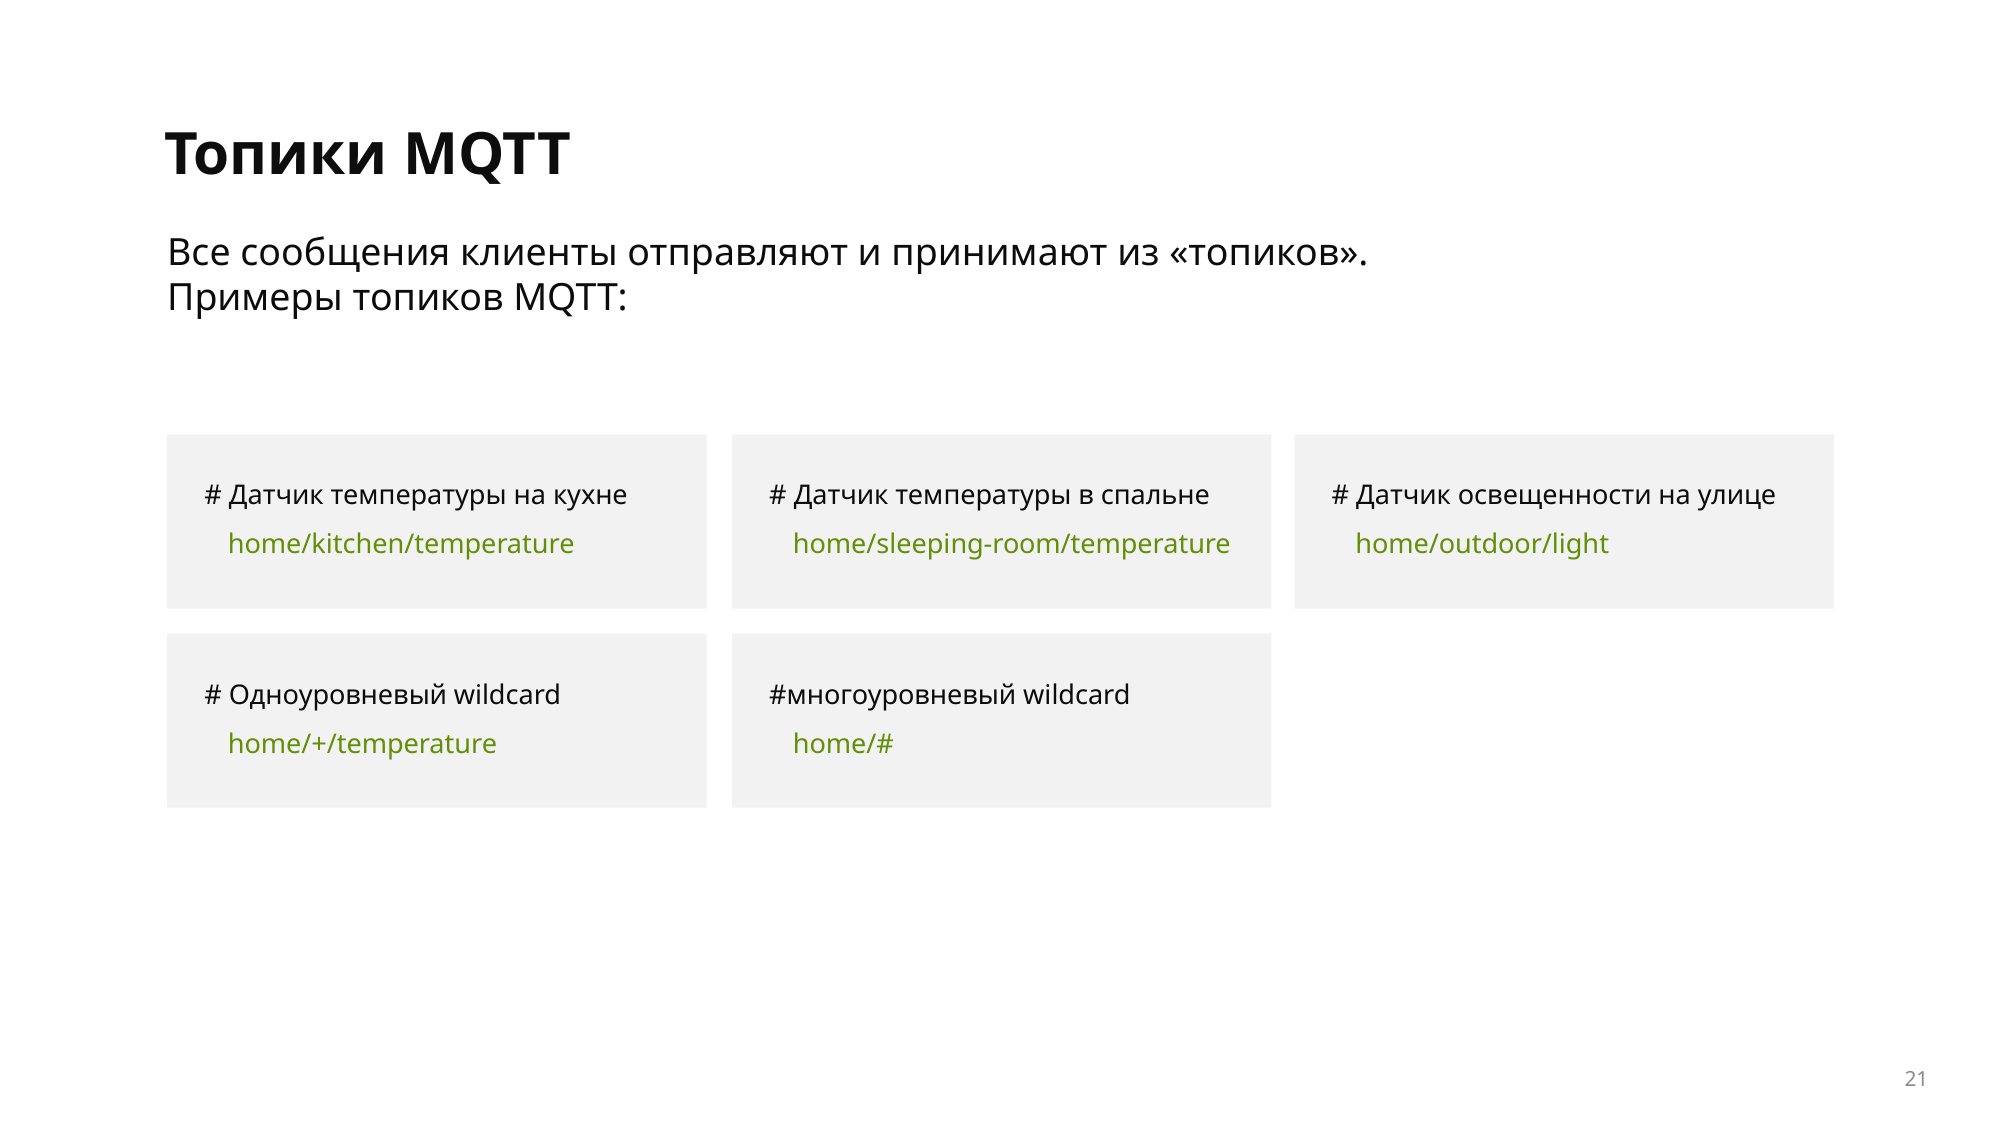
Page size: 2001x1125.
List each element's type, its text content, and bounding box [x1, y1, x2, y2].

slide_number <номер> [1832, 1034, 2000, 1125]
text_box [732, 633, 1272, 808]
text_box Топики MQTT [149, 108, 1850, 194]
text_box [1294, 434, 1834, 609]
text_box [732, 434, 1272, 609]
text_box # Одноуровневый wildcard home/+/temperature [189, 669, 707, 798]
text_box #многоуровневый wildcard home/# [754, 669, 1272, 798]
text_box Все сообщения клиенты отправляют и принимают из «топиков». Примеры топиков MQTT: [152, 220, 1437, 395]
text_box [167, 633, 707, 808]
text_box # Датчик температуры на кухне home/kitchen/temperature [189, 470, 707, 599]
text_box # Датчик освещенности на улице home/outdoor/light [1316, 470, 1834, 599]
text_box # Датчик температуры в спальне home/sleeping-room/temperature [754, 470, 1272, 599]
text_box [167, 434, 707, 609]
